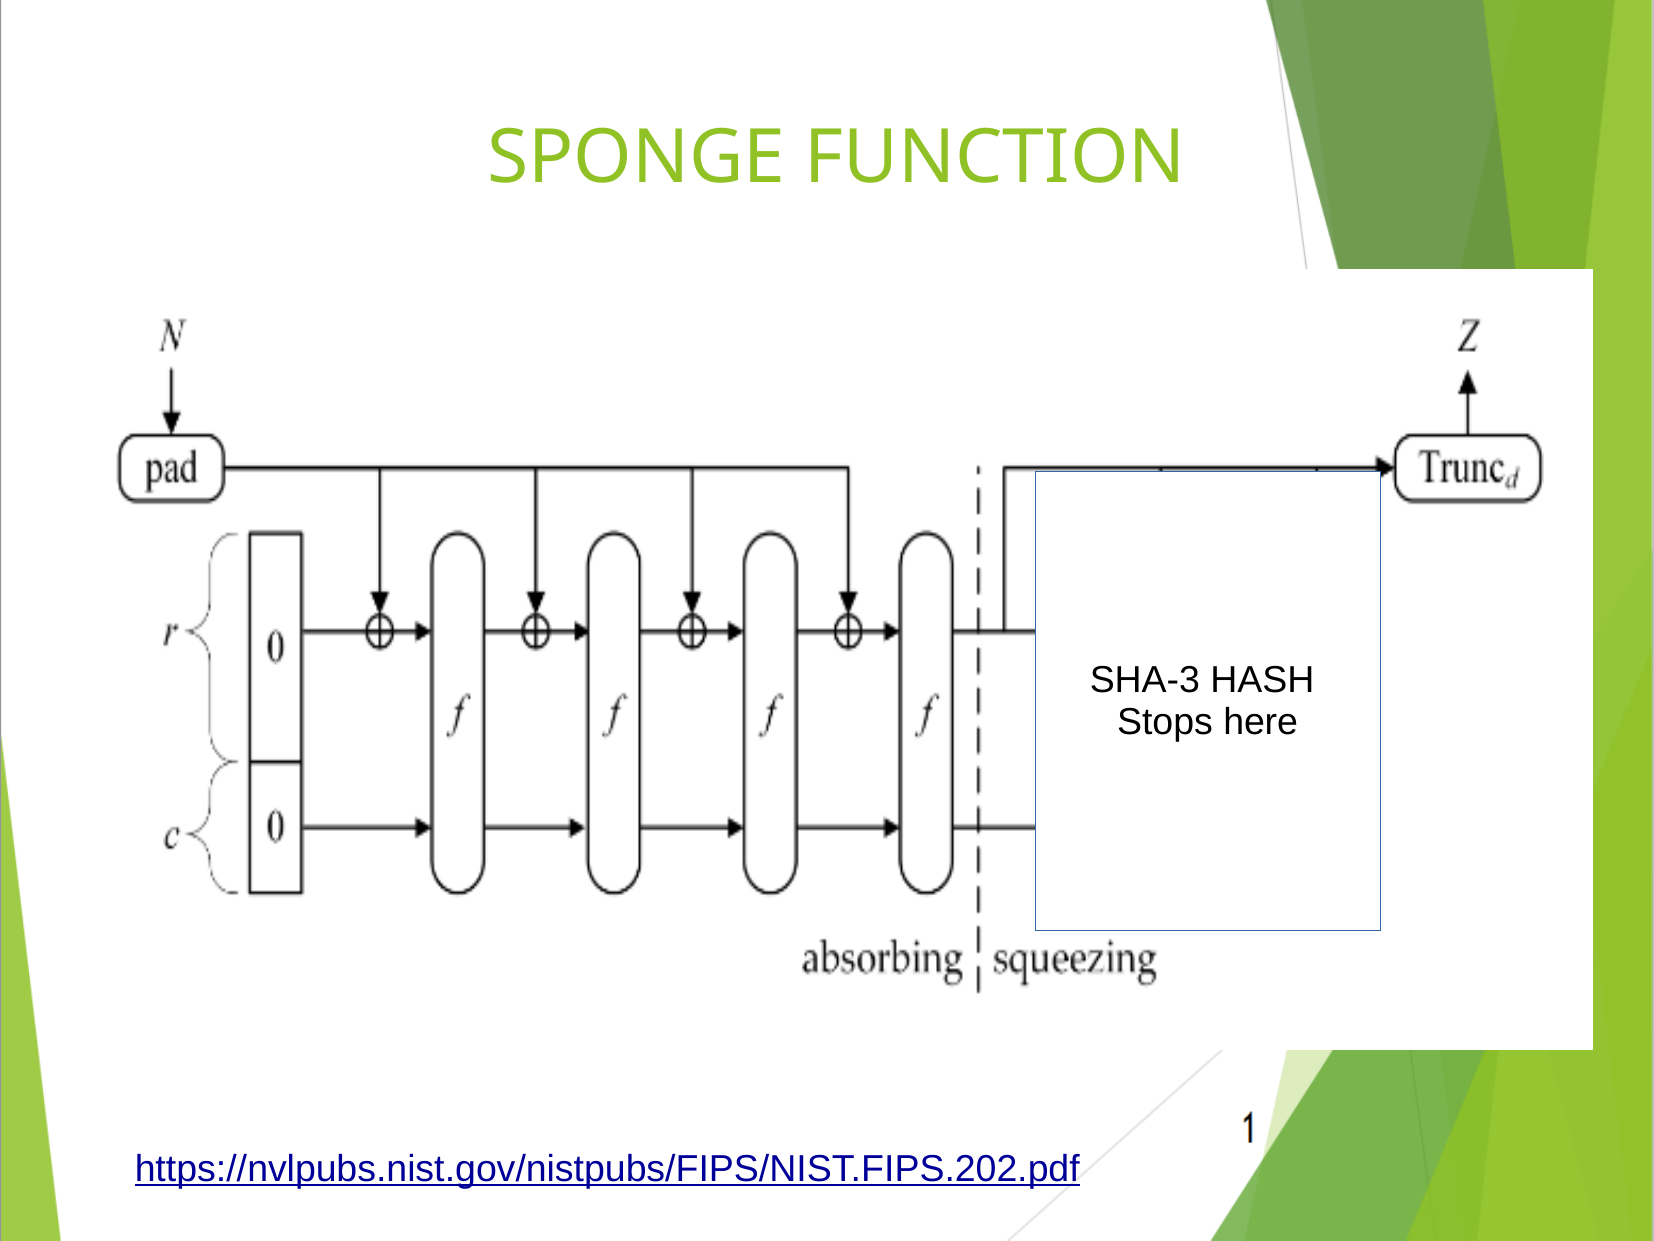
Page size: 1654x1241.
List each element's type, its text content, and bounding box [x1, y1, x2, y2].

title SPONGE FUNCTION [82, 49, 1571, 257]
text_box SHA-3 HASH Stops here [1035, 471, 1381, 931]
text_box https://nvlpubs.nist.gov/nistpubs/FIPS/NIST.FIPS.202.pdf [120, 1140, 1261, 1239]
picture [0, 0, 1654, 1241]
